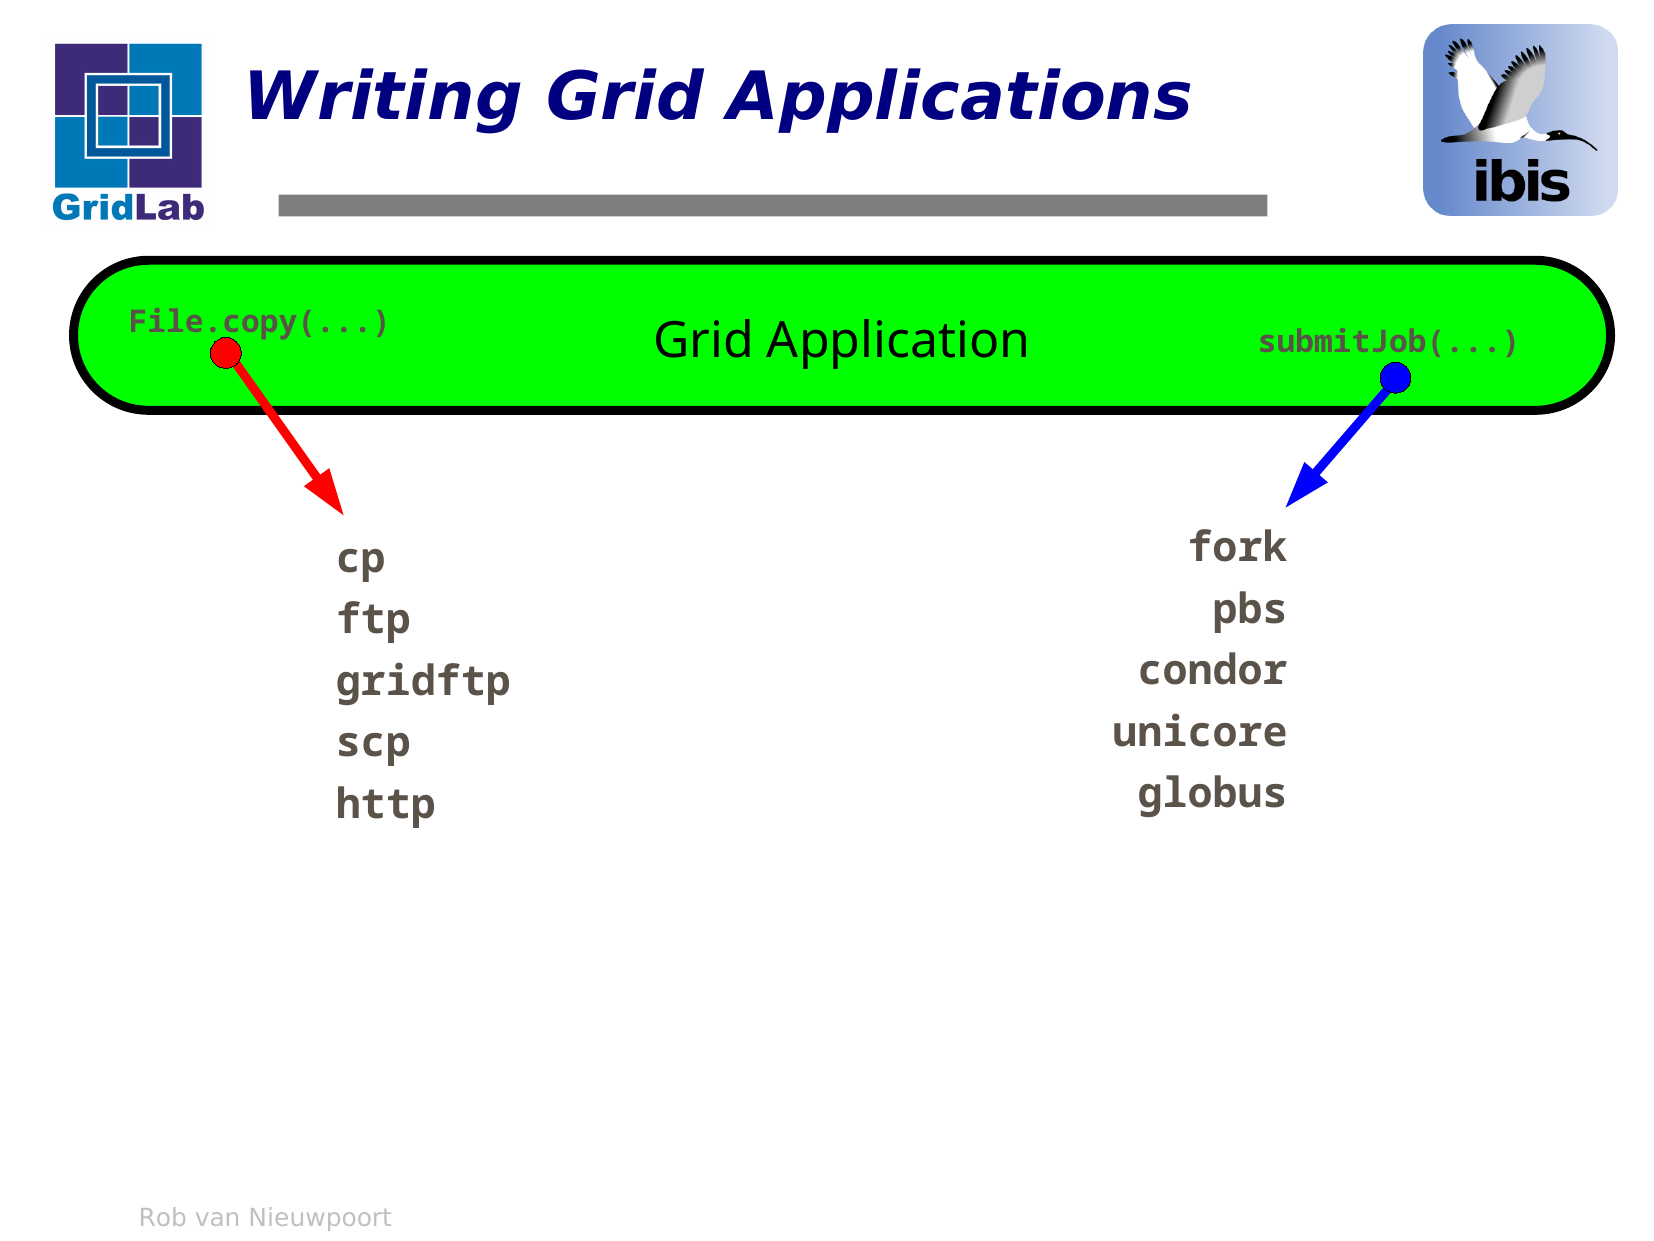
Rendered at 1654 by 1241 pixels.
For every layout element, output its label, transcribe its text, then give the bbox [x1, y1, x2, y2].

title Writing Grid Applications [243, 0, 1280, 187]
text_box [210, 337, 242, 369]
text_box cp ftp gridftp scp http [335, 522, 511, 819]
text_box Grid Application [73, 260, 1611, 411]
text_box fork pbs condor unicore globus [1112, 512, 1288, 808]
text_box [1380, 362, 1411, 394]
picture [1423, 24, 1618, 216]
text_box File.copy(...) [128, 295, 392, 332]
text_box submitJob(...) [1257, 315, 1521, 352]
picture [45, 34, 211, 230]
